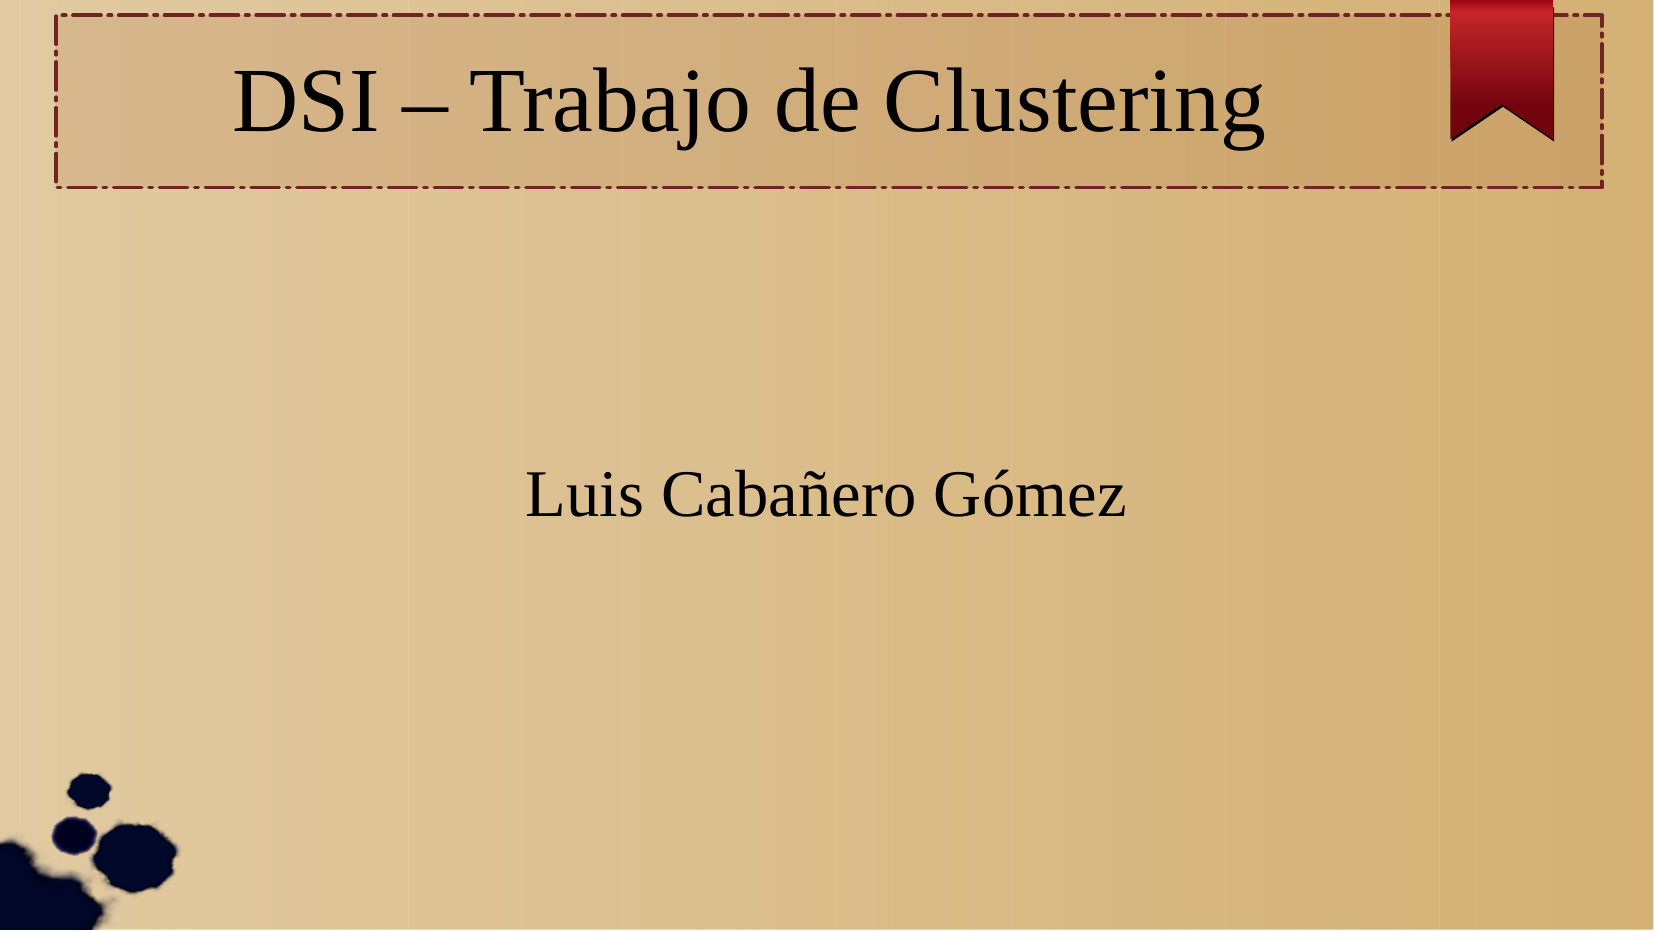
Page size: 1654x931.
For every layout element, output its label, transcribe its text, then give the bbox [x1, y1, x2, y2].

subtitle Luis Cabañero Gómez [82, 224, 1571, 764]
title DSI – Trabajo de Clustering [59, 11, 1441, 189]
